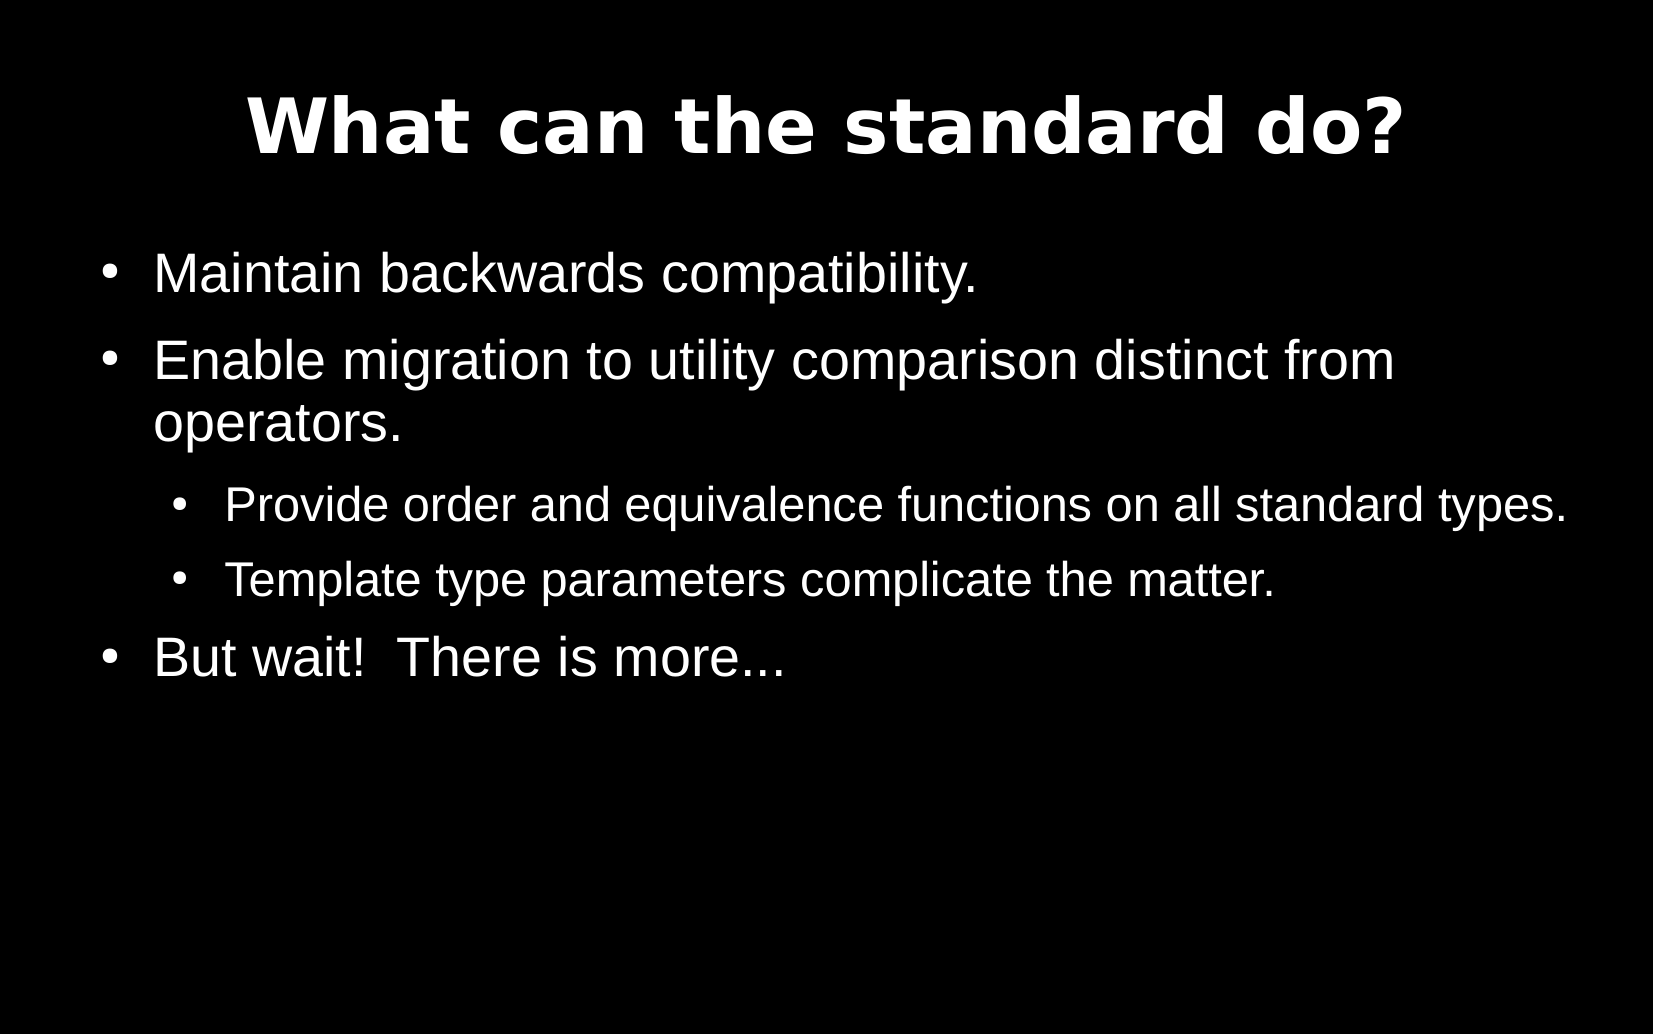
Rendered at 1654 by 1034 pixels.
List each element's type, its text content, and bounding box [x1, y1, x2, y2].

list Maintain backwards compatibility. Enable migration to utility comparison distinct from operators. Provide order and equivalence functions on all standard types. Template type parameters complicate the matter. But wait! There is more... [82, 241, 1571, 842]
title What can the standard do? [82, 41, 1571, 214]
